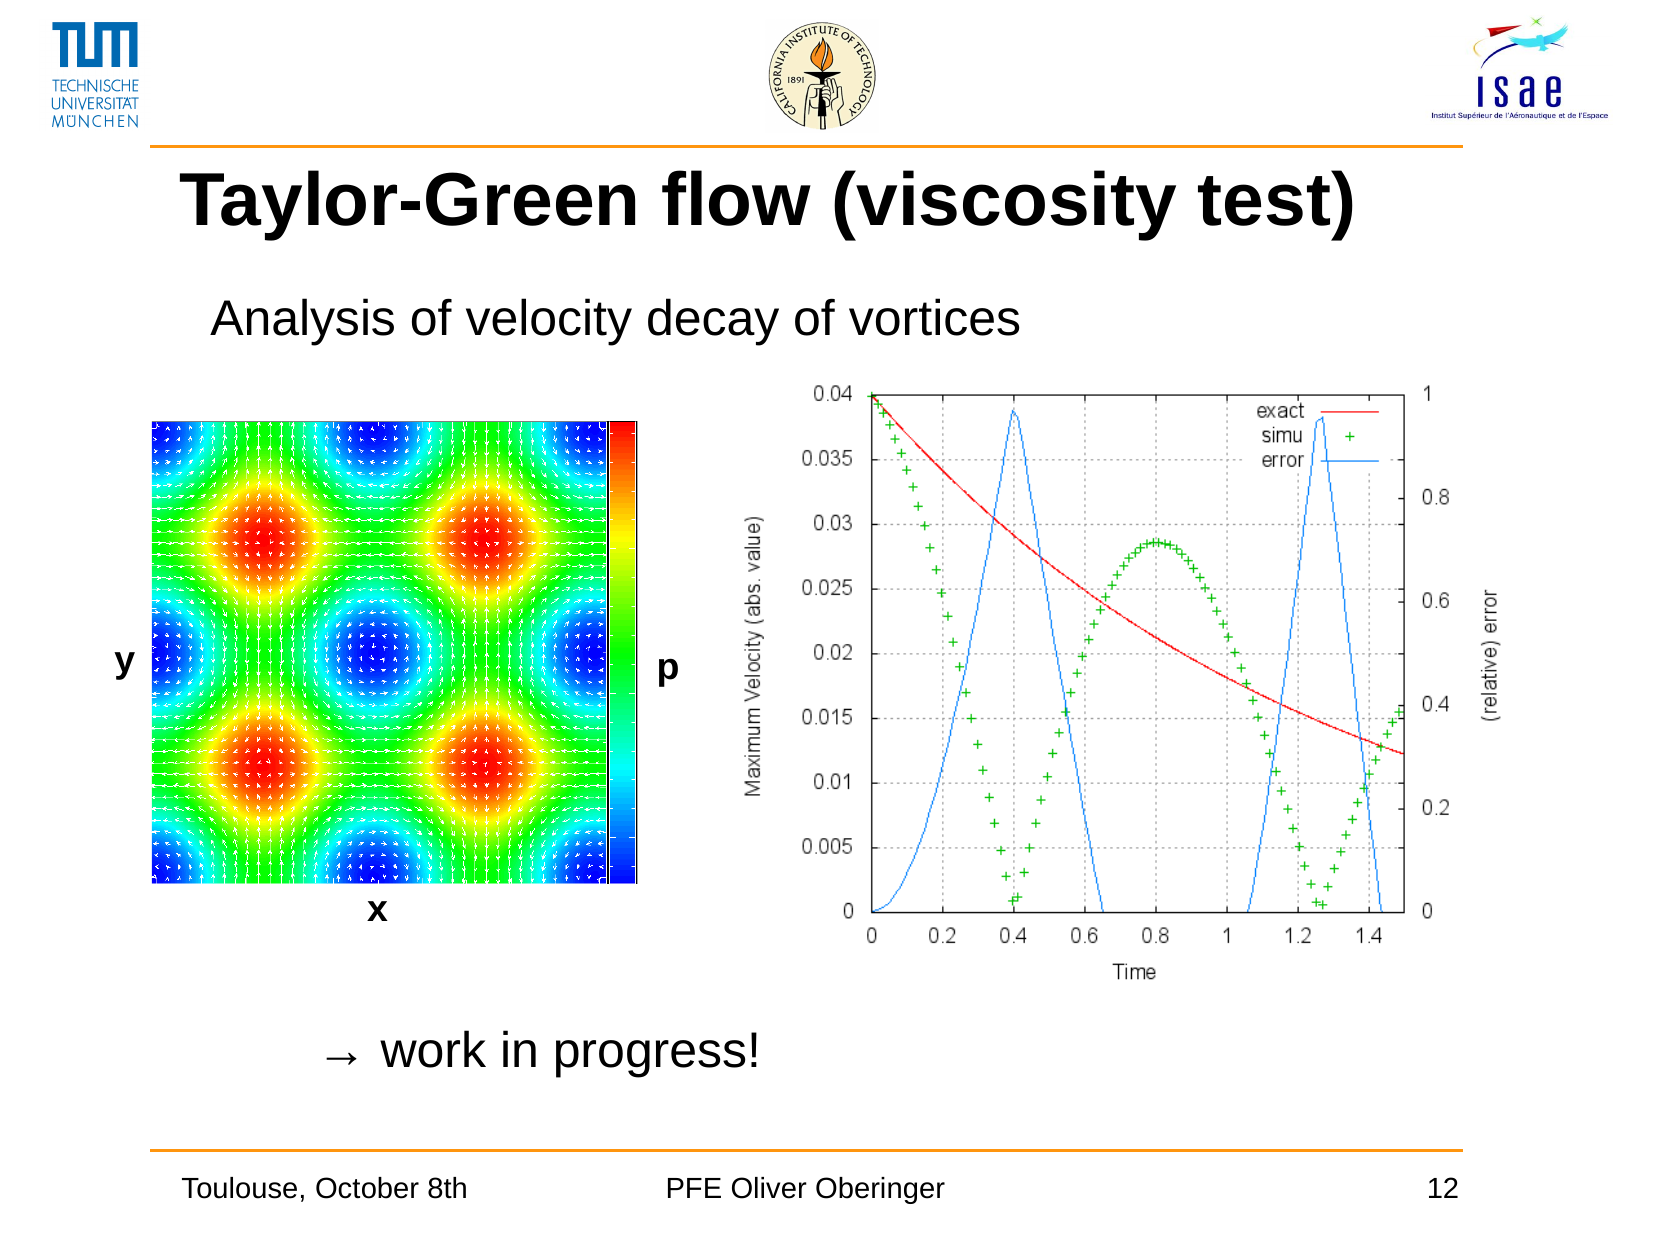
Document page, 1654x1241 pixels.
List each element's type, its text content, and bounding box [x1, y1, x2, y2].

text_box y [99, 631, 151, 689]
text_box 12 [1412, 1165, 1490, 1241]
picture [765, 19, 879, 133]
picture [333, 836, 415, 884]
text_box Analysis of velocity decay of vortices [177, 254, 1201, 326]
picture [711, 370, 1538, 991]
text_box PFE Oliver Oberinger [650, 1165, 1029, 1241]
text_box p [641, 637, 693, 695]
text_box Toulouse, October 8th [166, 1165, 544, 1241]
picture [151, 611, 193, 694]
text_box → work in progress! [283, 987, 863, 1058]
text_box x [352, 879, 403, 937]
picture [1425, 7, 1613, 125]
picture [39, 19, 151, 131]
picture [333, 421, 415, 470]
text_box Taylor-Green flow (viscosity test) [164, 150, 1371, 249]
picture [151, 421, 638, 884]
picture [151, 836, 193, 884]
picture [151, 421, 193, 470]
